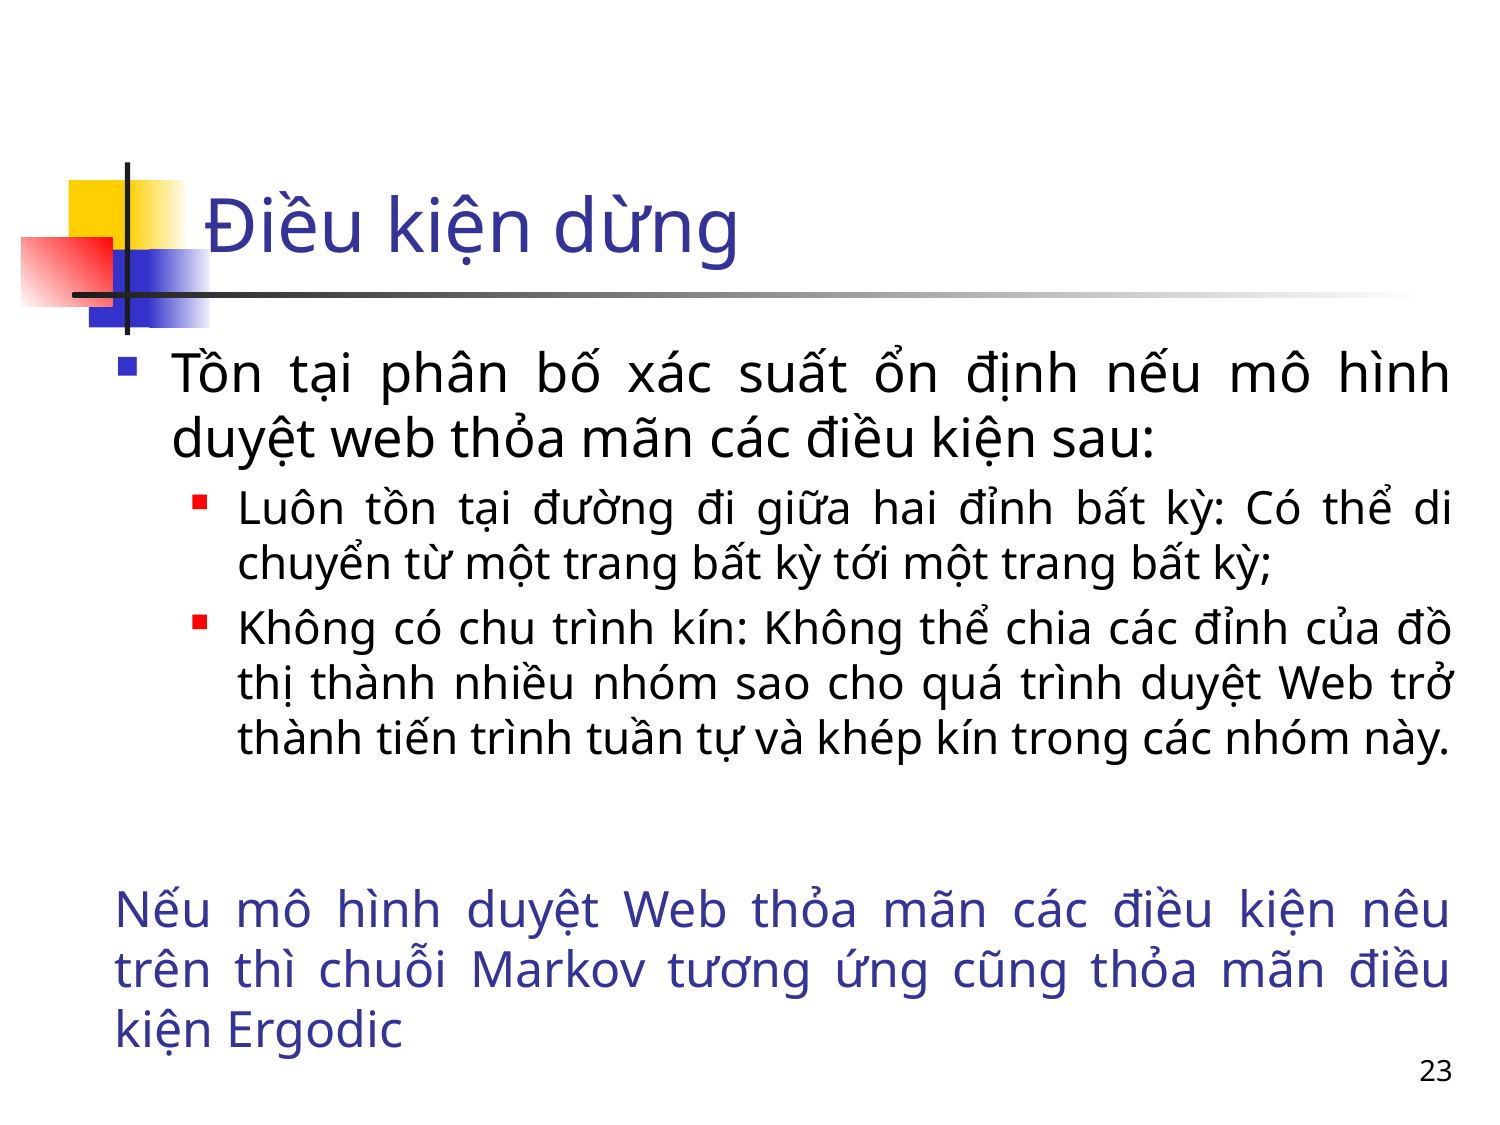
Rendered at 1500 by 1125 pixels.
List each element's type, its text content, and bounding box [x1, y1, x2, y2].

text_box Nếu mô hình duyệt Web thỏa mãn các điều kiện nêu trên thì chuỗi Markov tương ứng cũng thỏa mãn điều kiện Ergodic [100, 869, 1468, 1065]
slide_number <number> [1155, 1065, 1468, 1100]
title Điều kiện dừng [188, 35, 1468, 275]
list Tồn tại phân bố xác suất ổn định nếu mô hình duyệt web thỏa mãn các điều kiện sau: Luôn tồn tại đường đi giữa hai đỉnh bất kỳ: Có thể di chuyển từ một trang bất kỳ tới một trang bất kỳ; Không có chu trình kín: Không thể chia các đỉnh của đồ thị thành nhiều nhóm sao cho quá trình duyệt Web trở thành tiến trình tuần tự và khép kín trong các nhóm này. [100, 331, 1469, 835]
